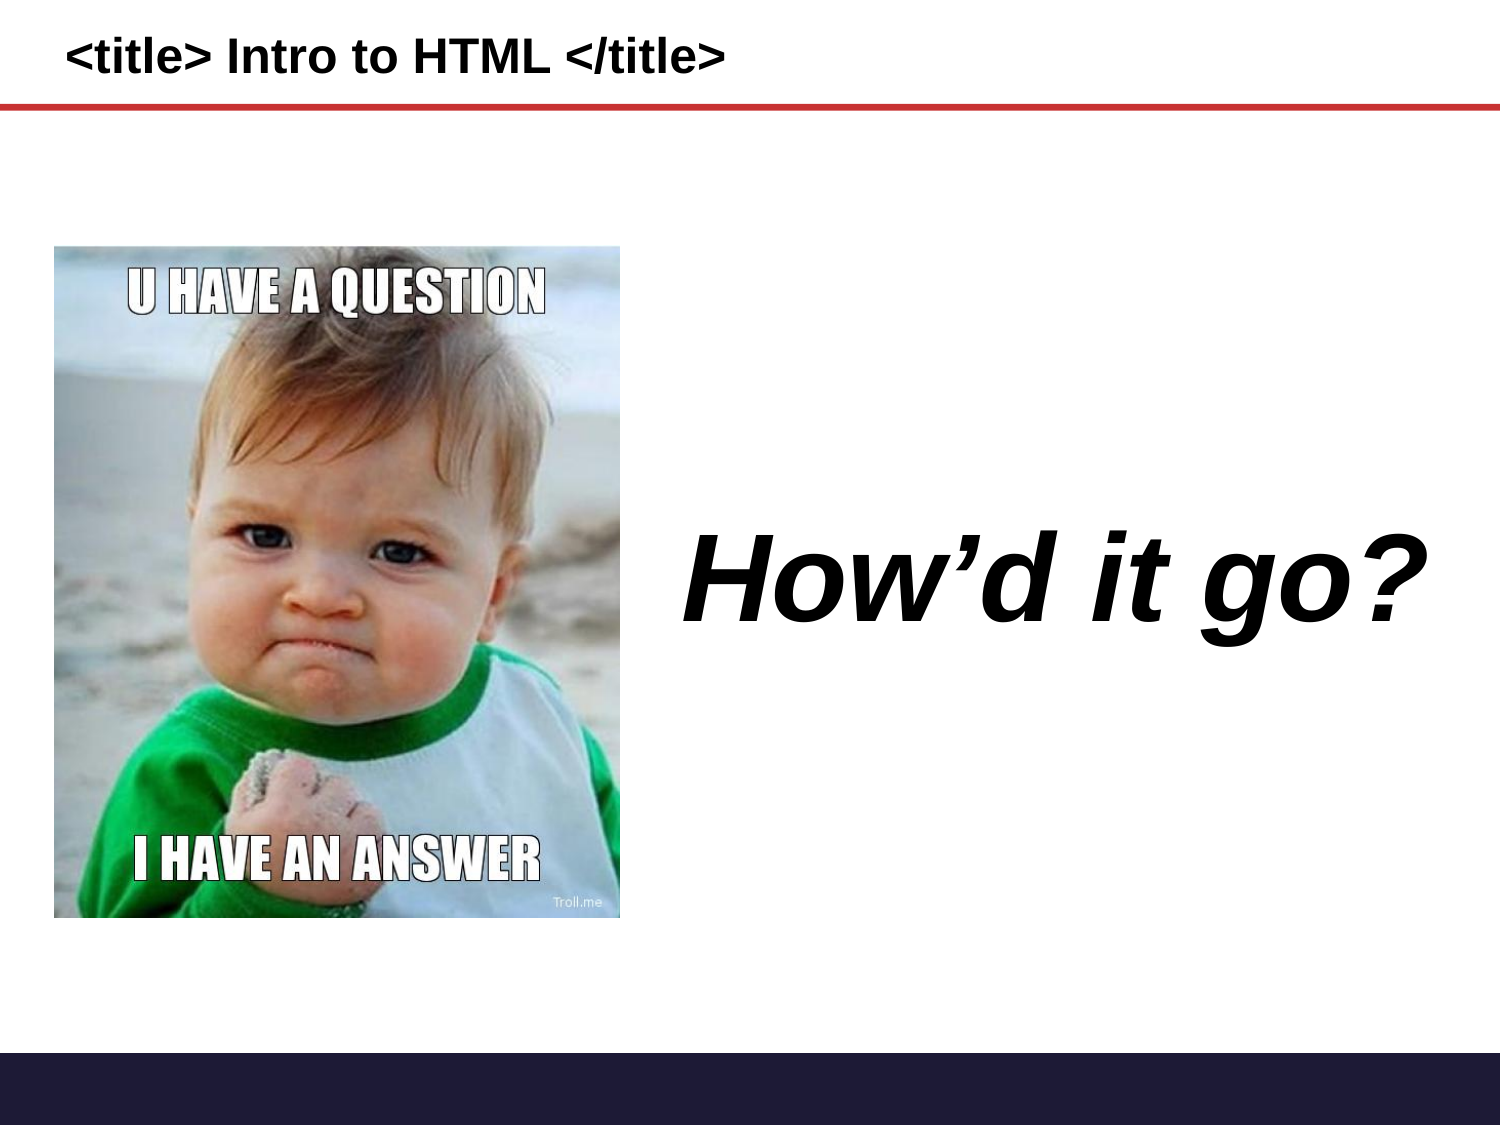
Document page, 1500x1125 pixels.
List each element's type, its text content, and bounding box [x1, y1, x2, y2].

title <title> Intro to HTML </title> [50, 0, 948, 108]
text_box How’d it go? [620, 481, 1500, 662]
picture [54, 245, 620, 918]
